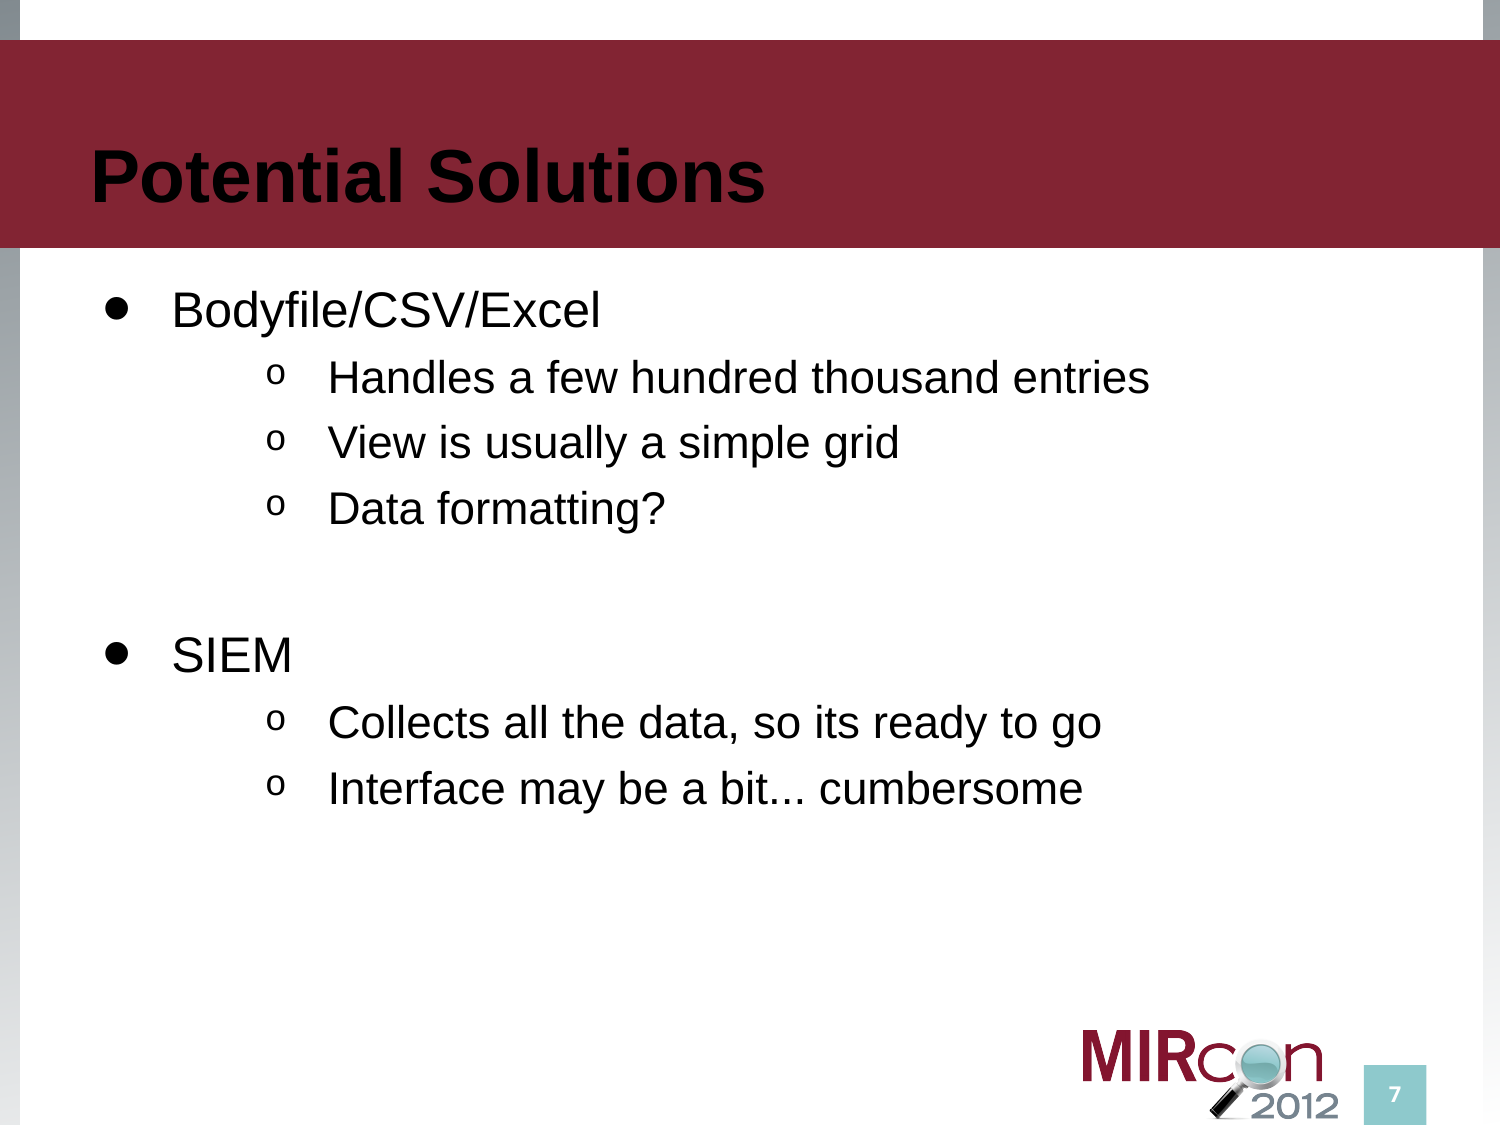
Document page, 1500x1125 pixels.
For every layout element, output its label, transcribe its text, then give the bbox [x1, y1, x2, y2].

title Potential Solutions [75, 45, 1426, 233]
list Bodyfile/CSV/Excel Handles a few hundred thousand entries View is usually a simple grid Data formatting? SIEM Collects all the data, so its ready to go Interface may be a bit... cumbersome [75, 262, 1426, 1078]
